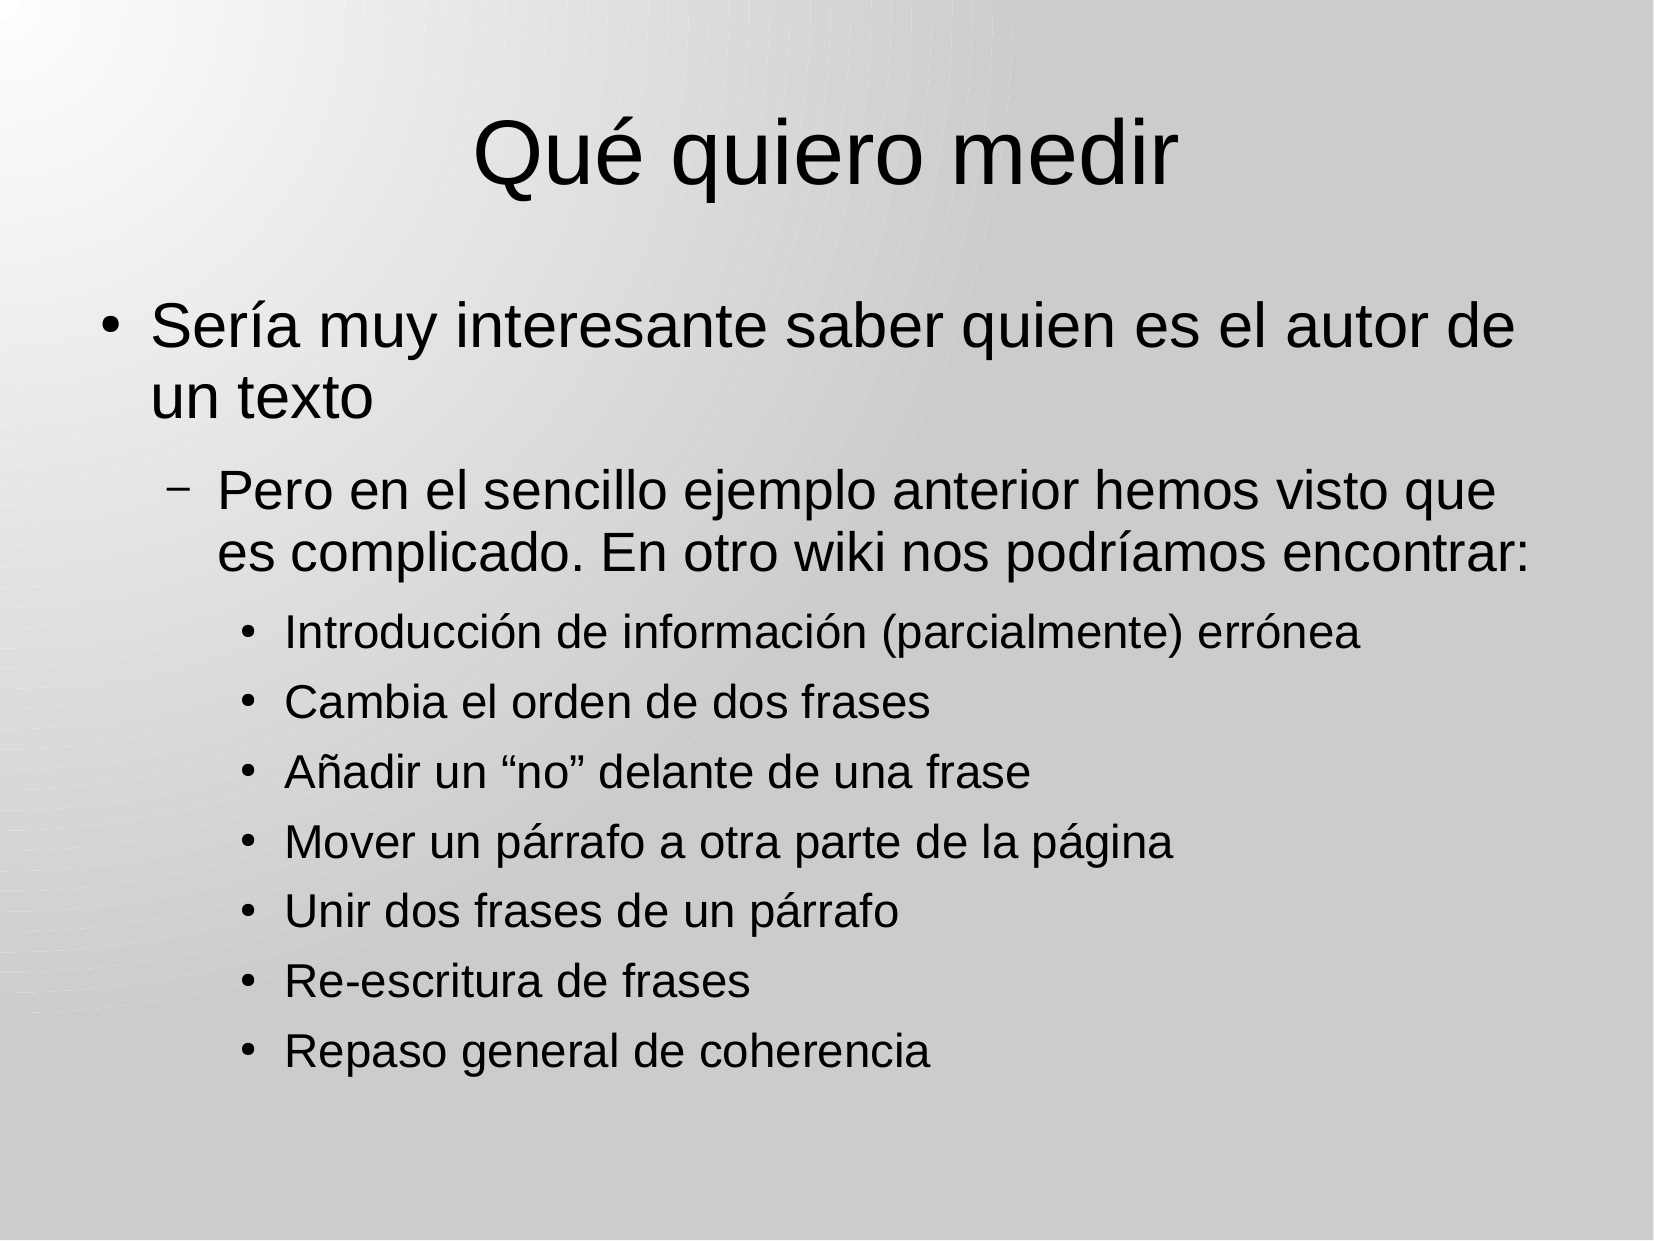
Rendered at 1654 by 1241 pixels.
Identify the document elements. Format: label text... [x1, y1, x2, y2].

list Sería muy interesante saber quien es el autor de un texto Pero en el sencillo ejemplo anterior hemos visto que es complicado. En otro wiki nos podríamos encontrar: Introducción de información (parcialmente) errónea Cambia el orden de dos frases Añadir un “no” delante de una frase Mover un párrafo a otra parte de la página Unir dos frases de un párrafo Re-escritura de frases Repaso general de coherencia [82, 290, 1538, 1109]
title Qué quiero medir [82, 49, 1571, 257]
